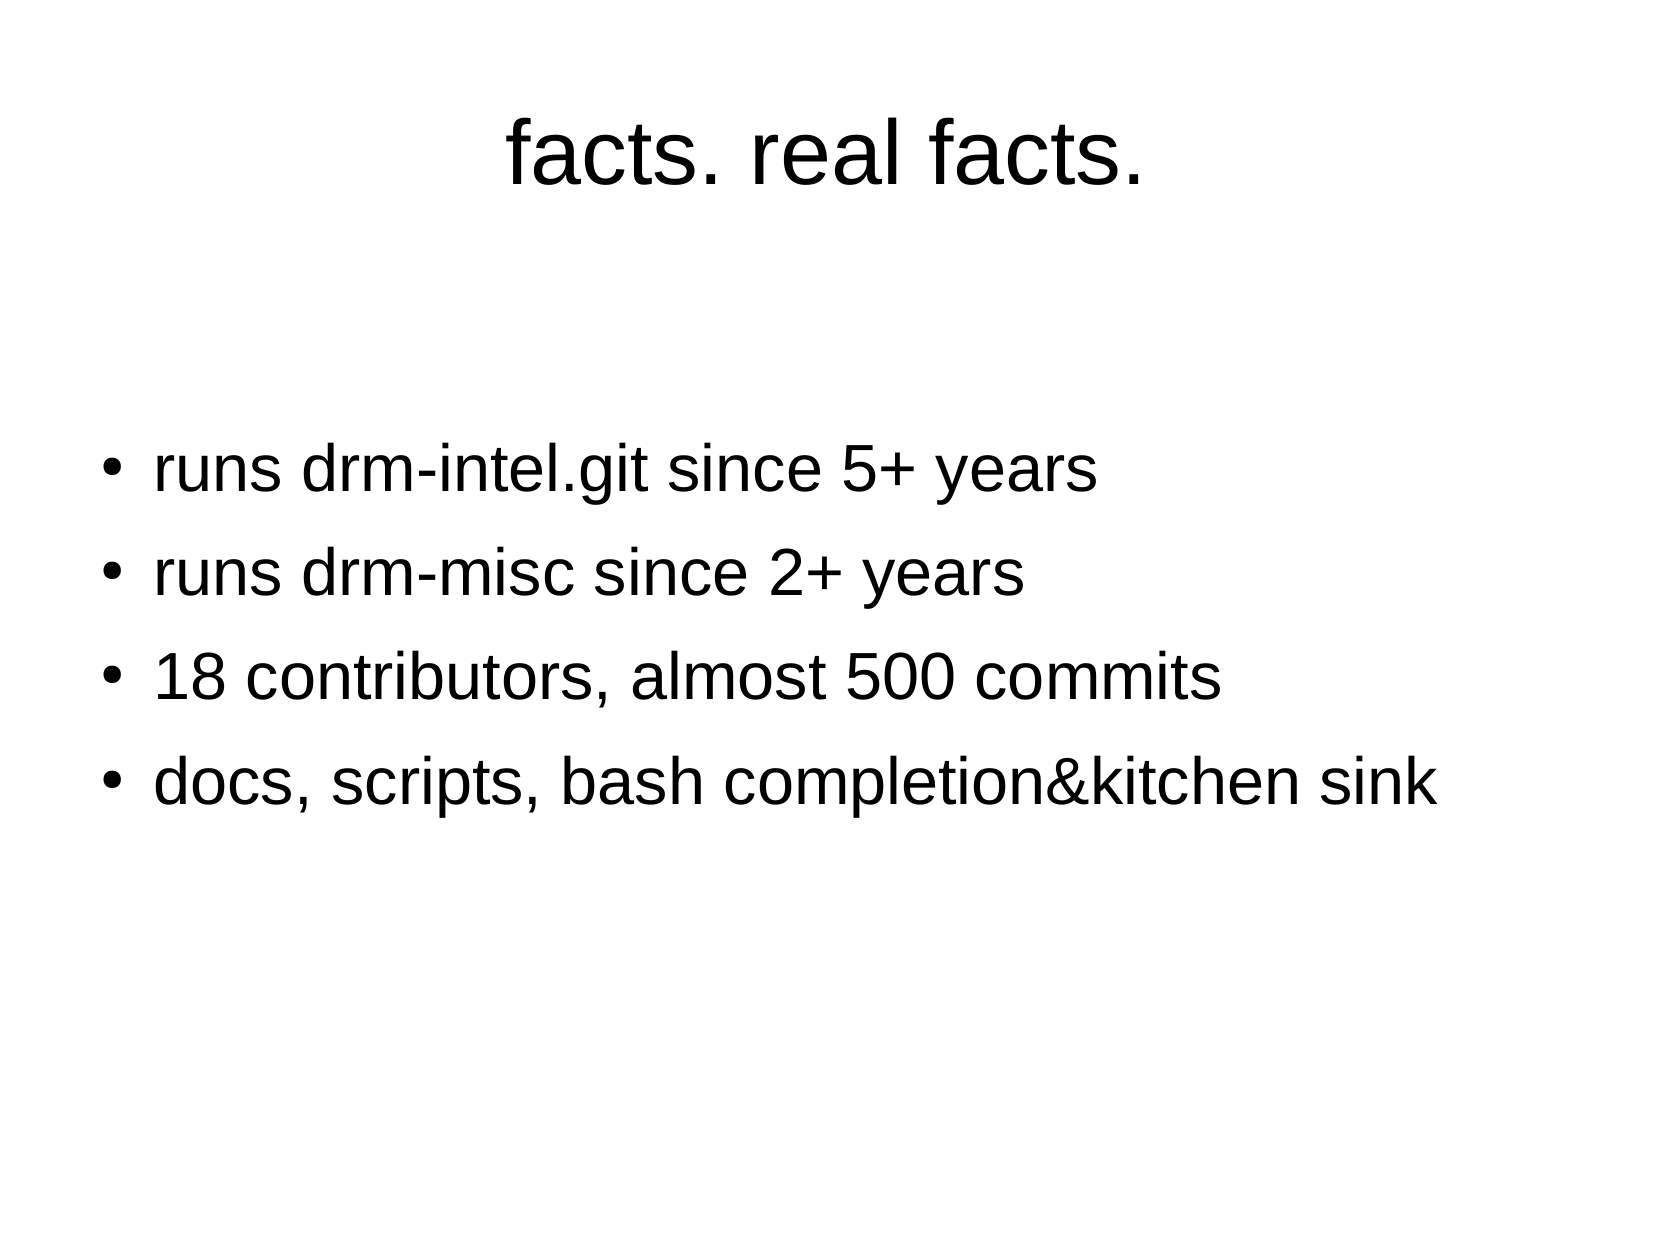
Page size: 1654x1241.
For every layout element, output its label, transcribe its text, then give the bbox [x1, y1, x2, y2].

list runs drm-intel.git since 5+ years runs drm-misc since 2+ years 18 contributors, almost 500 commits docs, scripts, bash completion&kitchen sink [82, 431, 1571, 1021]
title facts. real facts. [82, 49, 1571, 257]
